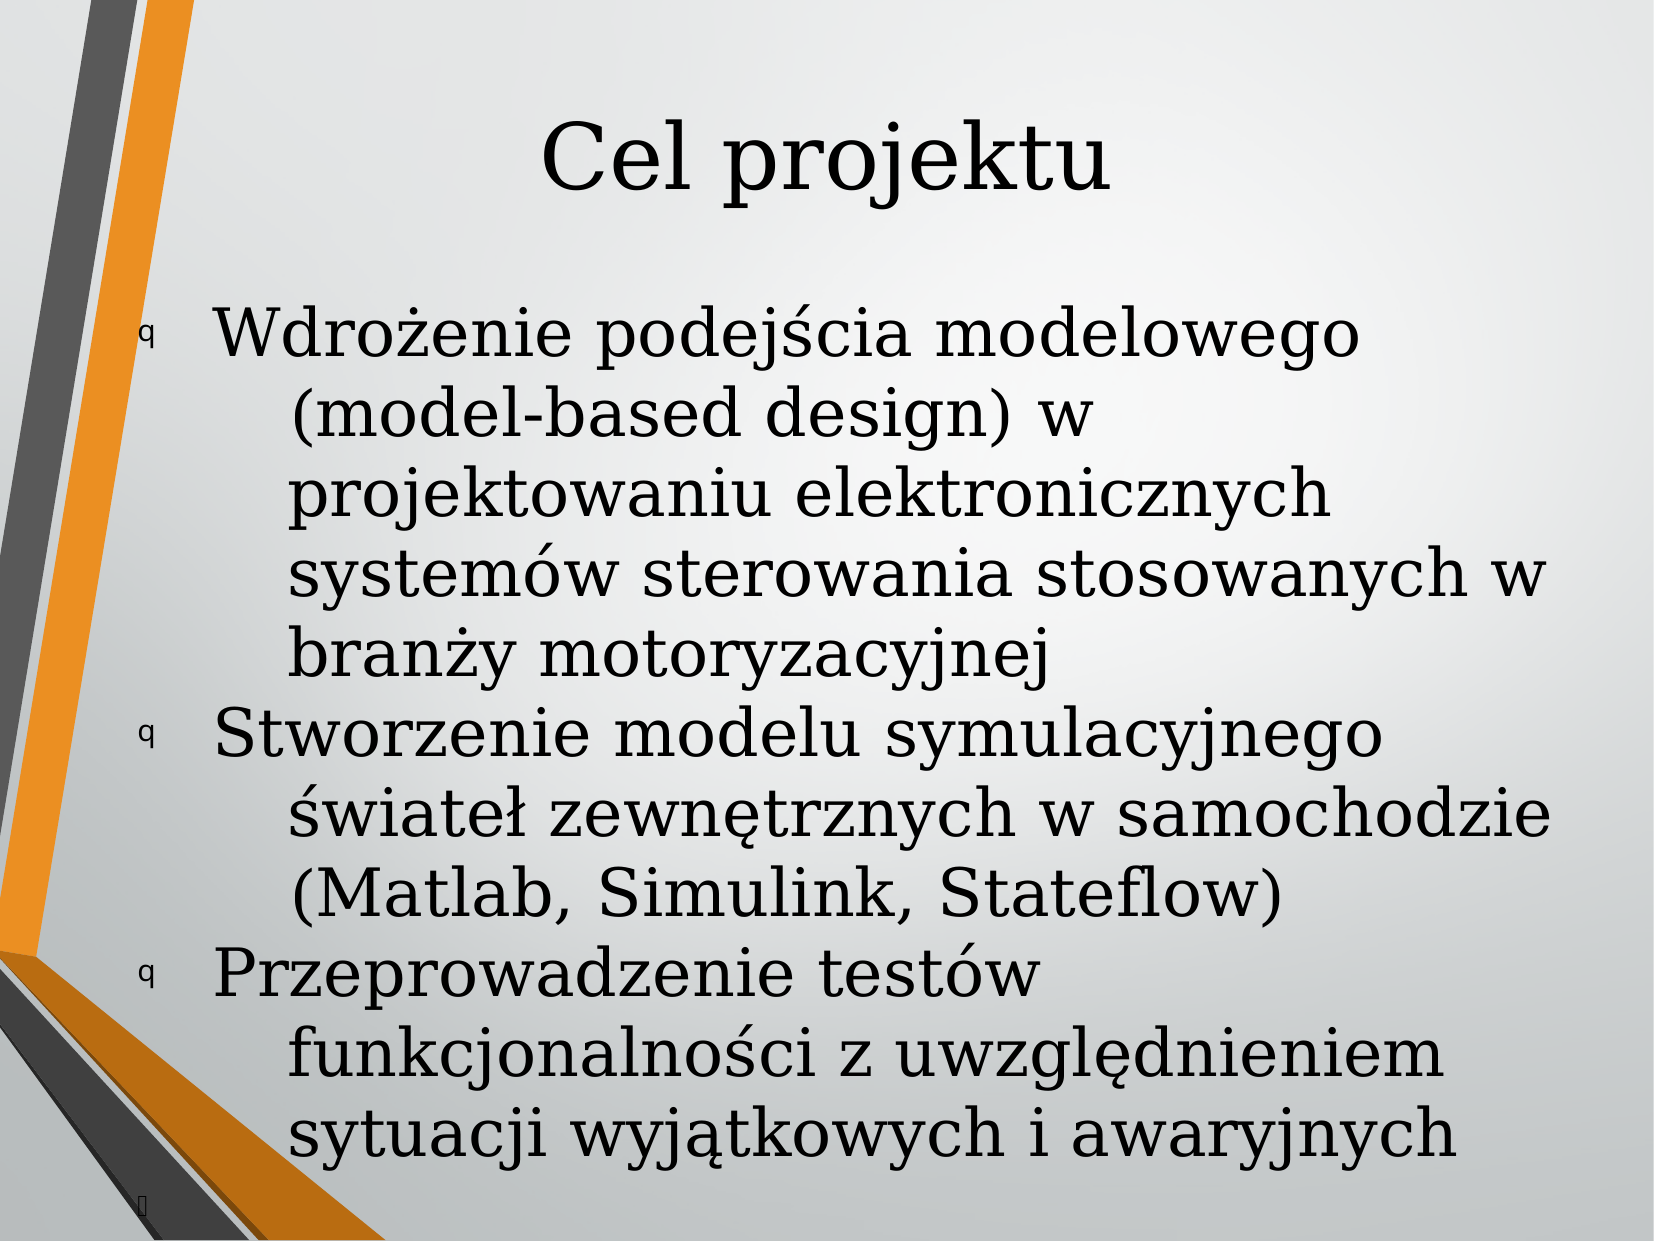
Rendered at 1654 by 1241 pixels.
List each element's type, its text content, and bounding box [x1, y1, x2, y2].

text_box Wdrożenie podejścia modelowego (model-based design) w projektowaniu elektronicznych systemów sterowania stosowanych w branży motoryzacyjnej Stworzenie modelu symulacyjnego świateł zewnętrznych w samochodzie (Matlab, Simulink, Stateflow) Przeprowadzenie testów funkcjonalności z uwzględnieniem sytuacji wyjątkowych i awaryjnych [137, 290, 1571, 1010]
text_box Cel projektu [82, 49, 1571, 257]
